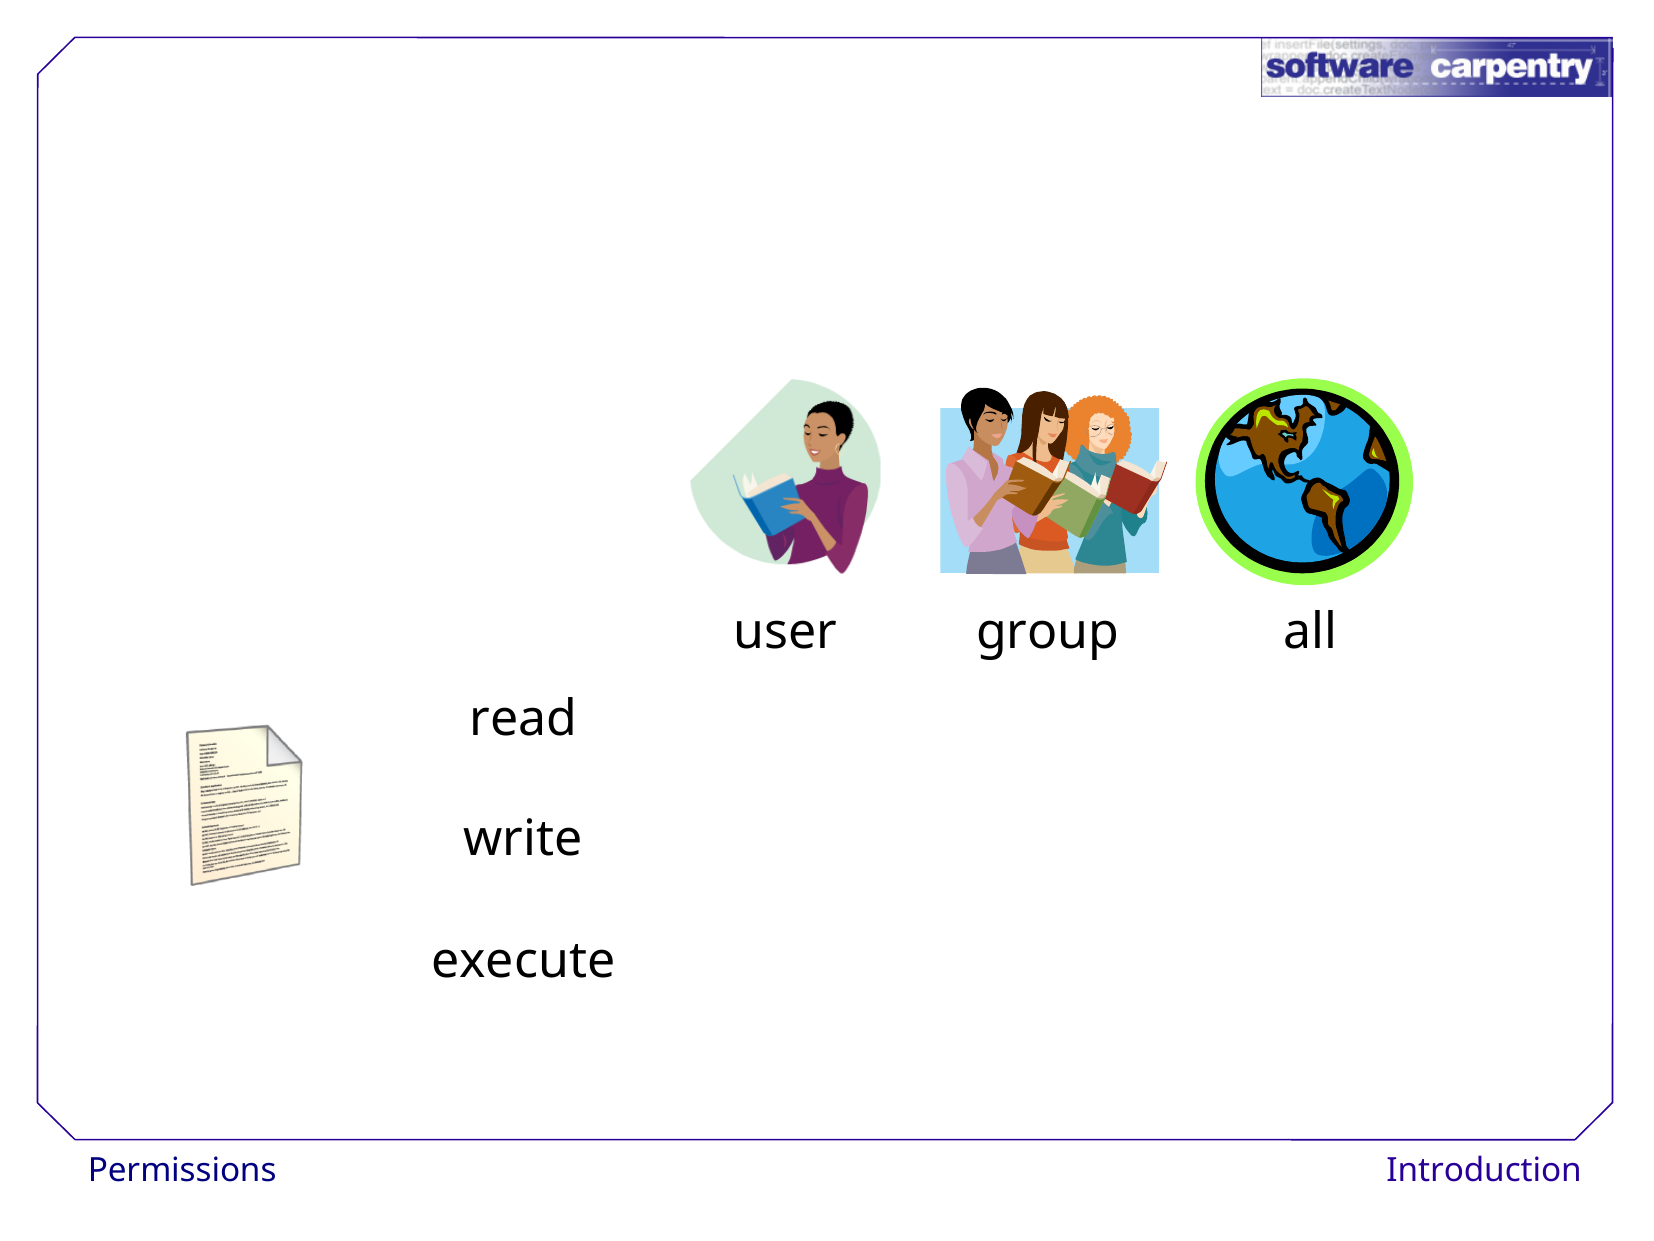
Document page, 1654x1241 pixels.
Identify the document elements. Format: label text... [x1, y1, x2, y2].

table_cell [917, 804, 1179, 926]
table_cell [654, 926, 917, 1045]
table_cell [1179, 926, 1441, 1045]
table_cell [654, 683, 917, 804]
table_cell execute [392, 926, 654, 1045]
picture [155, 714, 335, 894]
table_cell [1179, 804, 1441, 926]
picture [1195, 378, 1414, 586]
picture [1261, 39, 1613, 97]
table_header all [1179, 596, 1441, 683]
table_cell [917, 926, 1179, 1045]
table_header user [654, 596, 917, 683]
table_header group [917, 596, 1179, 683]
table_header [392, 596, 654, 683]
picture [675, 378, 893, 583]
table_cell [917, 683, 1179, 804]
table_cell write [392, 804, 654, 926]
table_cell [1179, 683, 1441, 804]
table_cell [654, 804, 917, 926]
picture [940, 387, 1168, 575]
table_cell read [392, 683, 654, 804]
